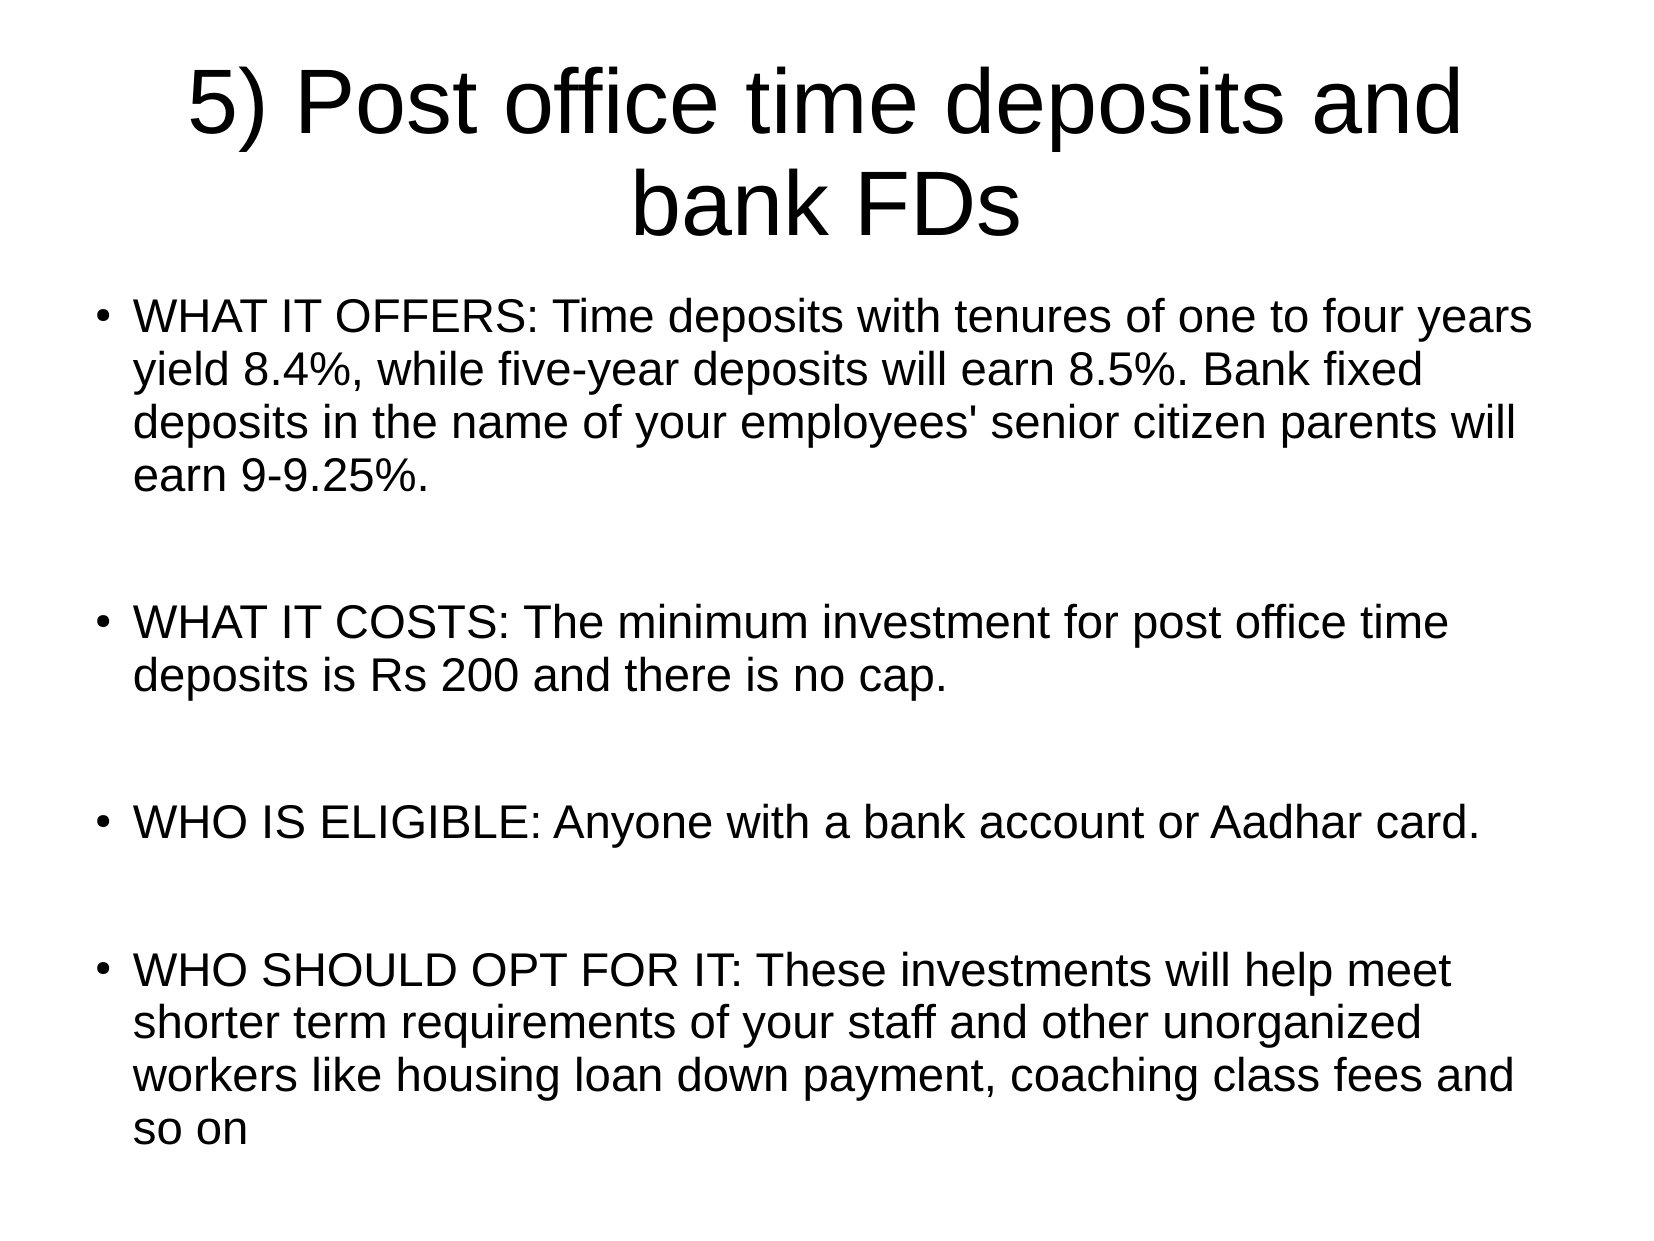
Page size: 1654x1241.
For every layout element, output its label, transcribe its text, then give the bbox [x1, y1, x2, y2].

title 5) Post office time deposits and bank FDs [82, 49, 1571, 257]
list WHAT IT OFFERS: Time deposits with tenures of one to four years yield 8.4%, while five-year deposits will earn 8.5%. Bank fixed deposits in the name of your employees' senior citizen parents will earn 9-9.25%. WHAT IT COSTS: The minimum investment for post office time deposits is Rs 200 and there is no cap. WHO IS ELIGIBLE: Anyone with a bank account or Aadhar card. WHO SHOULD OPT FOR IT: These investments will help meet shorter term requirements of your staff and other unorganized workers like housing loan down payment, coaching class fees and so on [82, 290, 1571, 1156]
